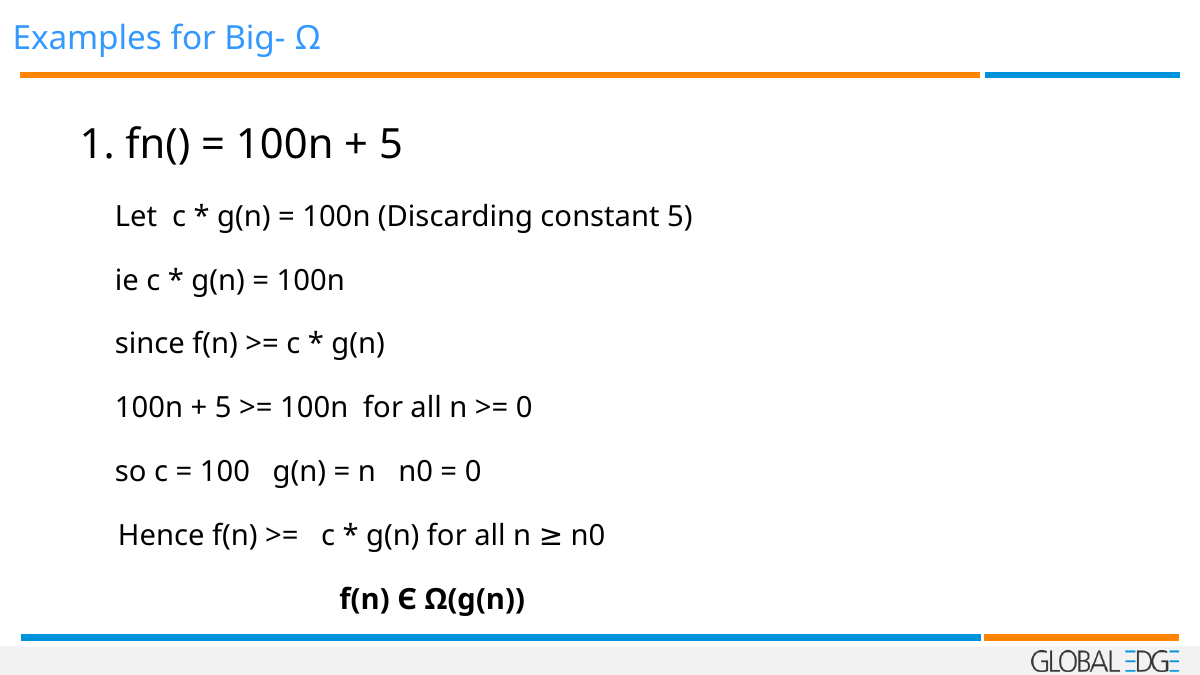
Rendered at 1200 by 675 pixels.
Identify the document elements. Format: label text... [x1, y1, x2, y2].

text_box 1. fn() = 100n + 5 Let c * g(n) = 100n (Discarding constant 5) ie c * g(n) = 100n since f(n) >= c * g(n) 100n + 5 >= 100n for all n >= 0 so c = 100 g(n) = n n0 = 0 Hence f(n) >= c * g(n) for all n ≥ n0 f(n) Є Ω(g(n)) [29, 106, 1040, 580]
picture [1031, 650, 1179, 672]
title Examples for Big- Ω [12, 9, 1088, 63]
